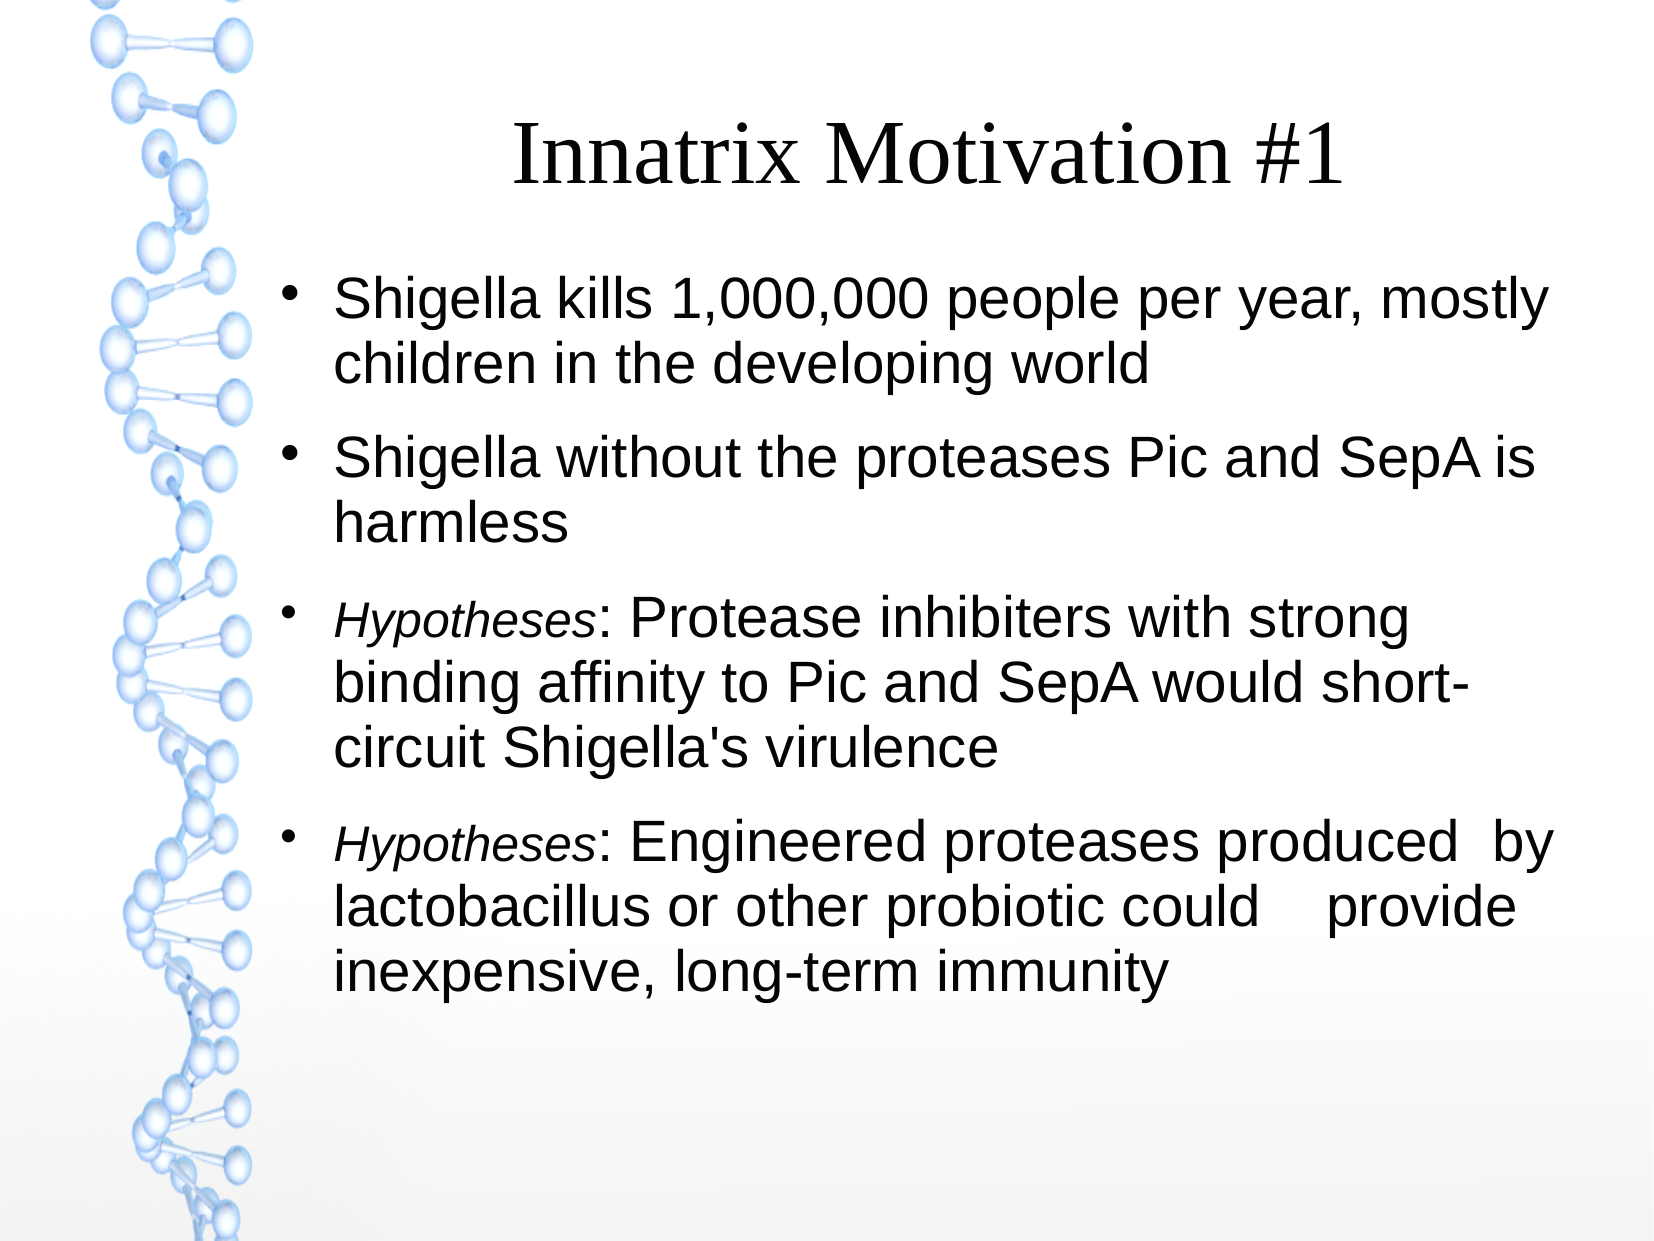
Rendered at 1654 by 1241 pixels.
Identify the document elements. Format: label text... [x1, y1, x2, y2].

title Innatrix Motivation #1 [265, 47, 1595, 252]
list Shigella kills 1,000,000 people per year, mostly children in the developing world Shigella without the proteases Pic and SepA is harmless Hypotheses: Protease inhibiters with strong binding affinity to Pic and SepA would short-circuit Shigella's virulence Hypotheses: Engineered proteases produced by lactobacillus or other probiotic could provide inexpensive, long-term immunity [262, 262, 1592, 1163]
picture [0, 0, 1654, 1241]
